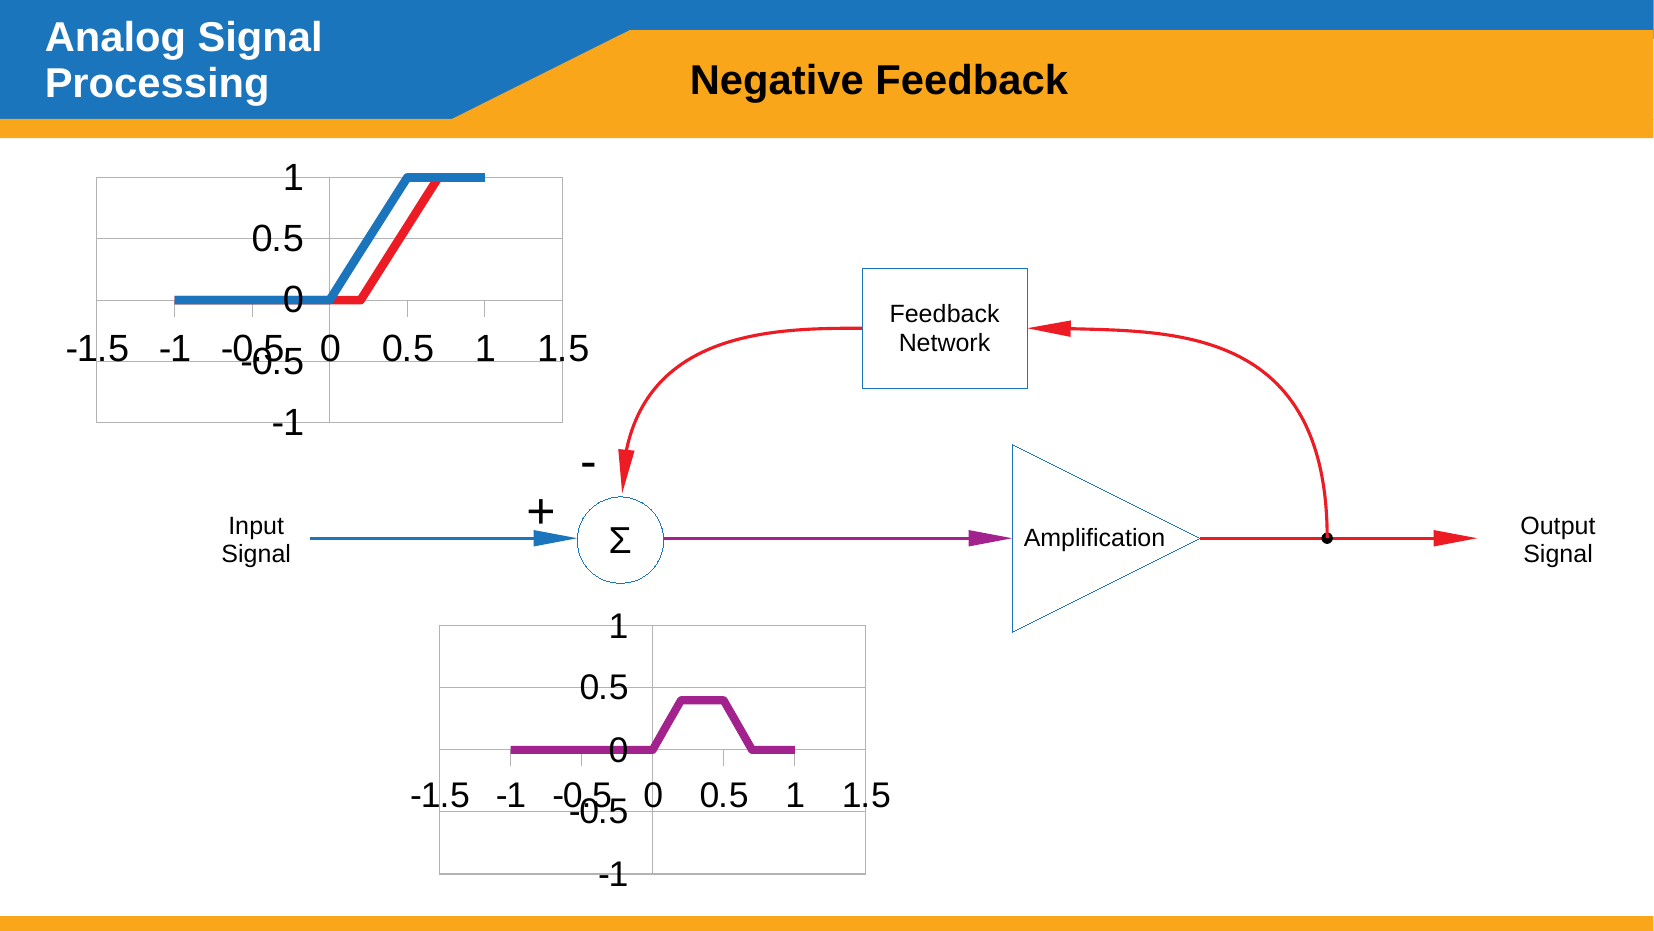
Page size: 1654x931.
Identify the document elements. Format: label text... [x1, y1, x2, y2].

text_box - [565, 426, 641, 497]
text_box [0, 30, 1654, 139]
chart [400, 600, 901, 901]
text_box [1321, 532, 1333, 544]
text_box Σ [577, 497, 664, 584]
text_box Output Signal [1504, 502, 1613, 578]
text_box Negative Feedback [675, 33, 1516, 118]
text_box Feedback Network [862, 268, 1028, 389]
text_box + [511, 475, 587, 547]
text_box Amplification [1013, 478, 1178, 599]
text_box Input Signal [202, 502, 311, 578]
chart [54, 150, 600, 451]
text_box Analog Signal Processing [30, 0, 541, 121]
text_box [0, 916, 1654, 931]
